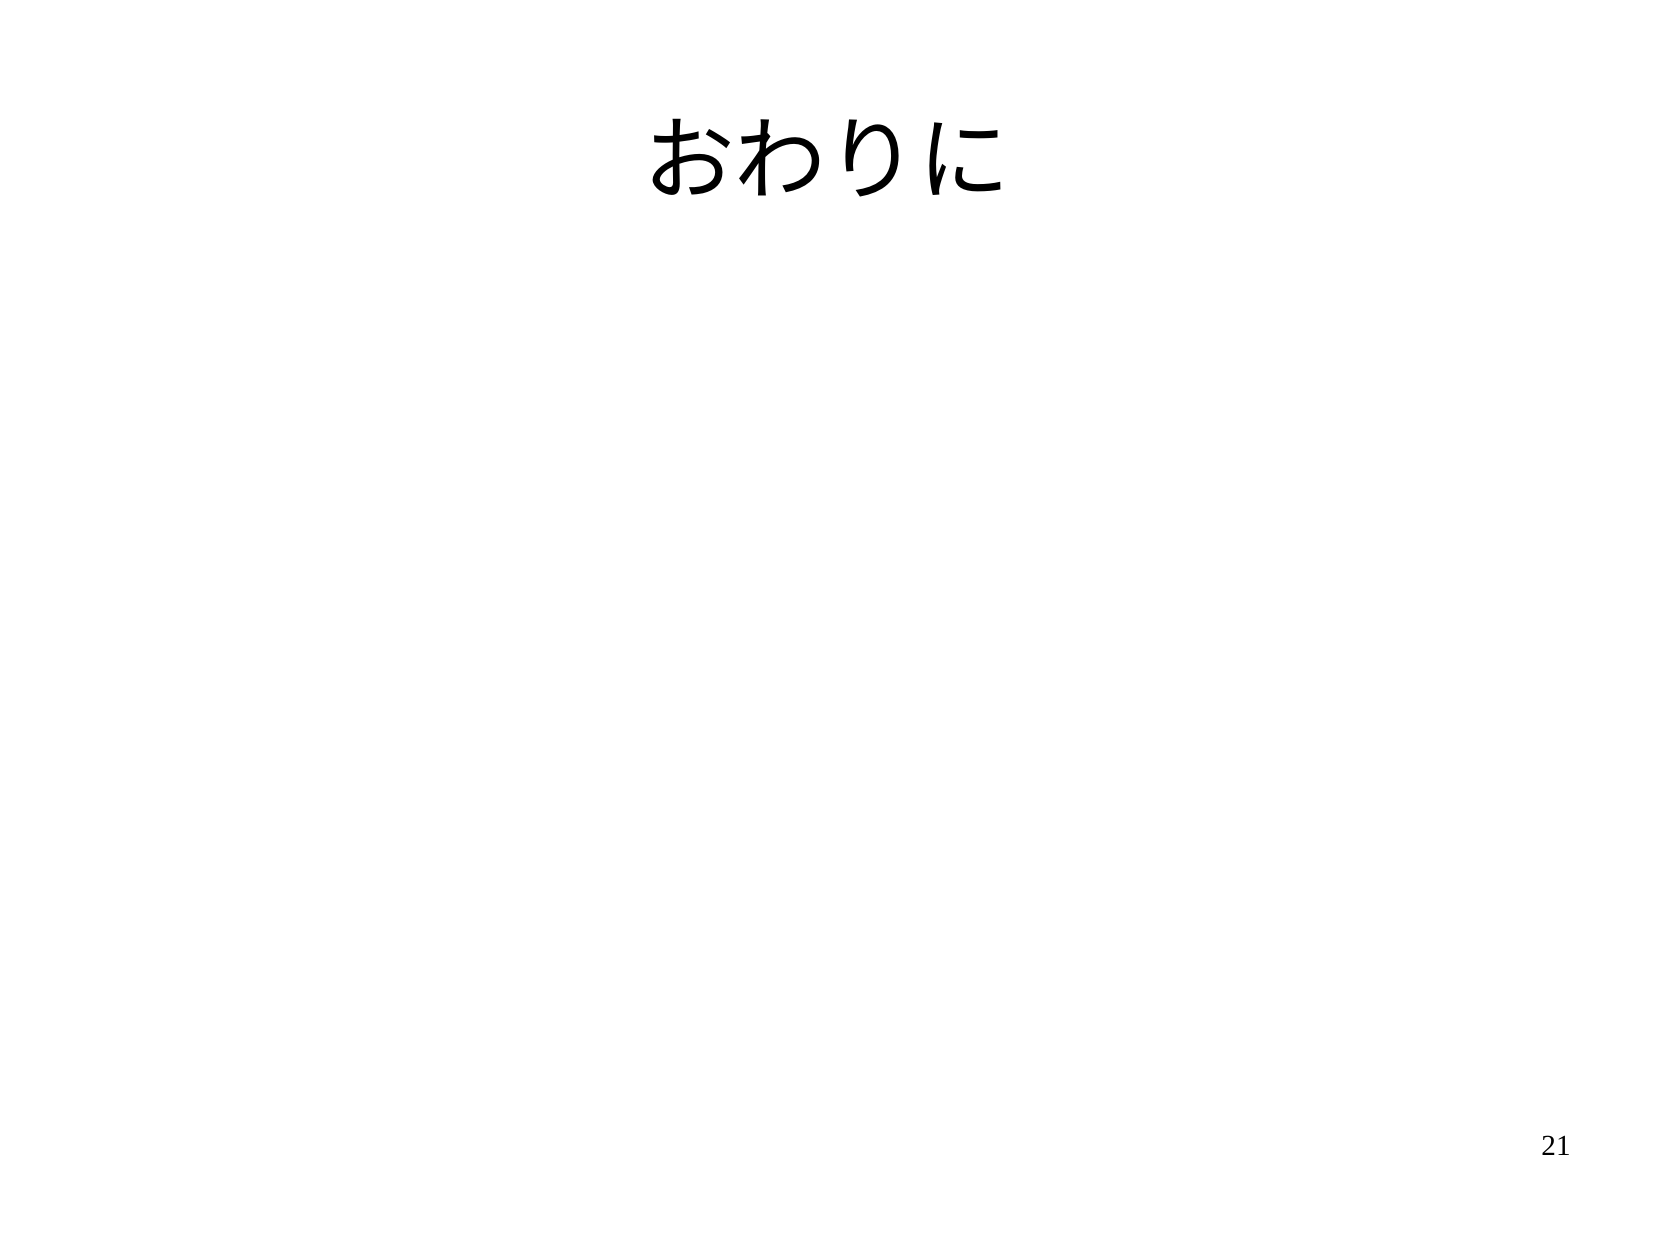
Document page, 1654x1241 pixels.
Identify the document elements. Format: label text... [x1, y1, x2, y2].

title おわりに [82, 49, 1571, 257]
